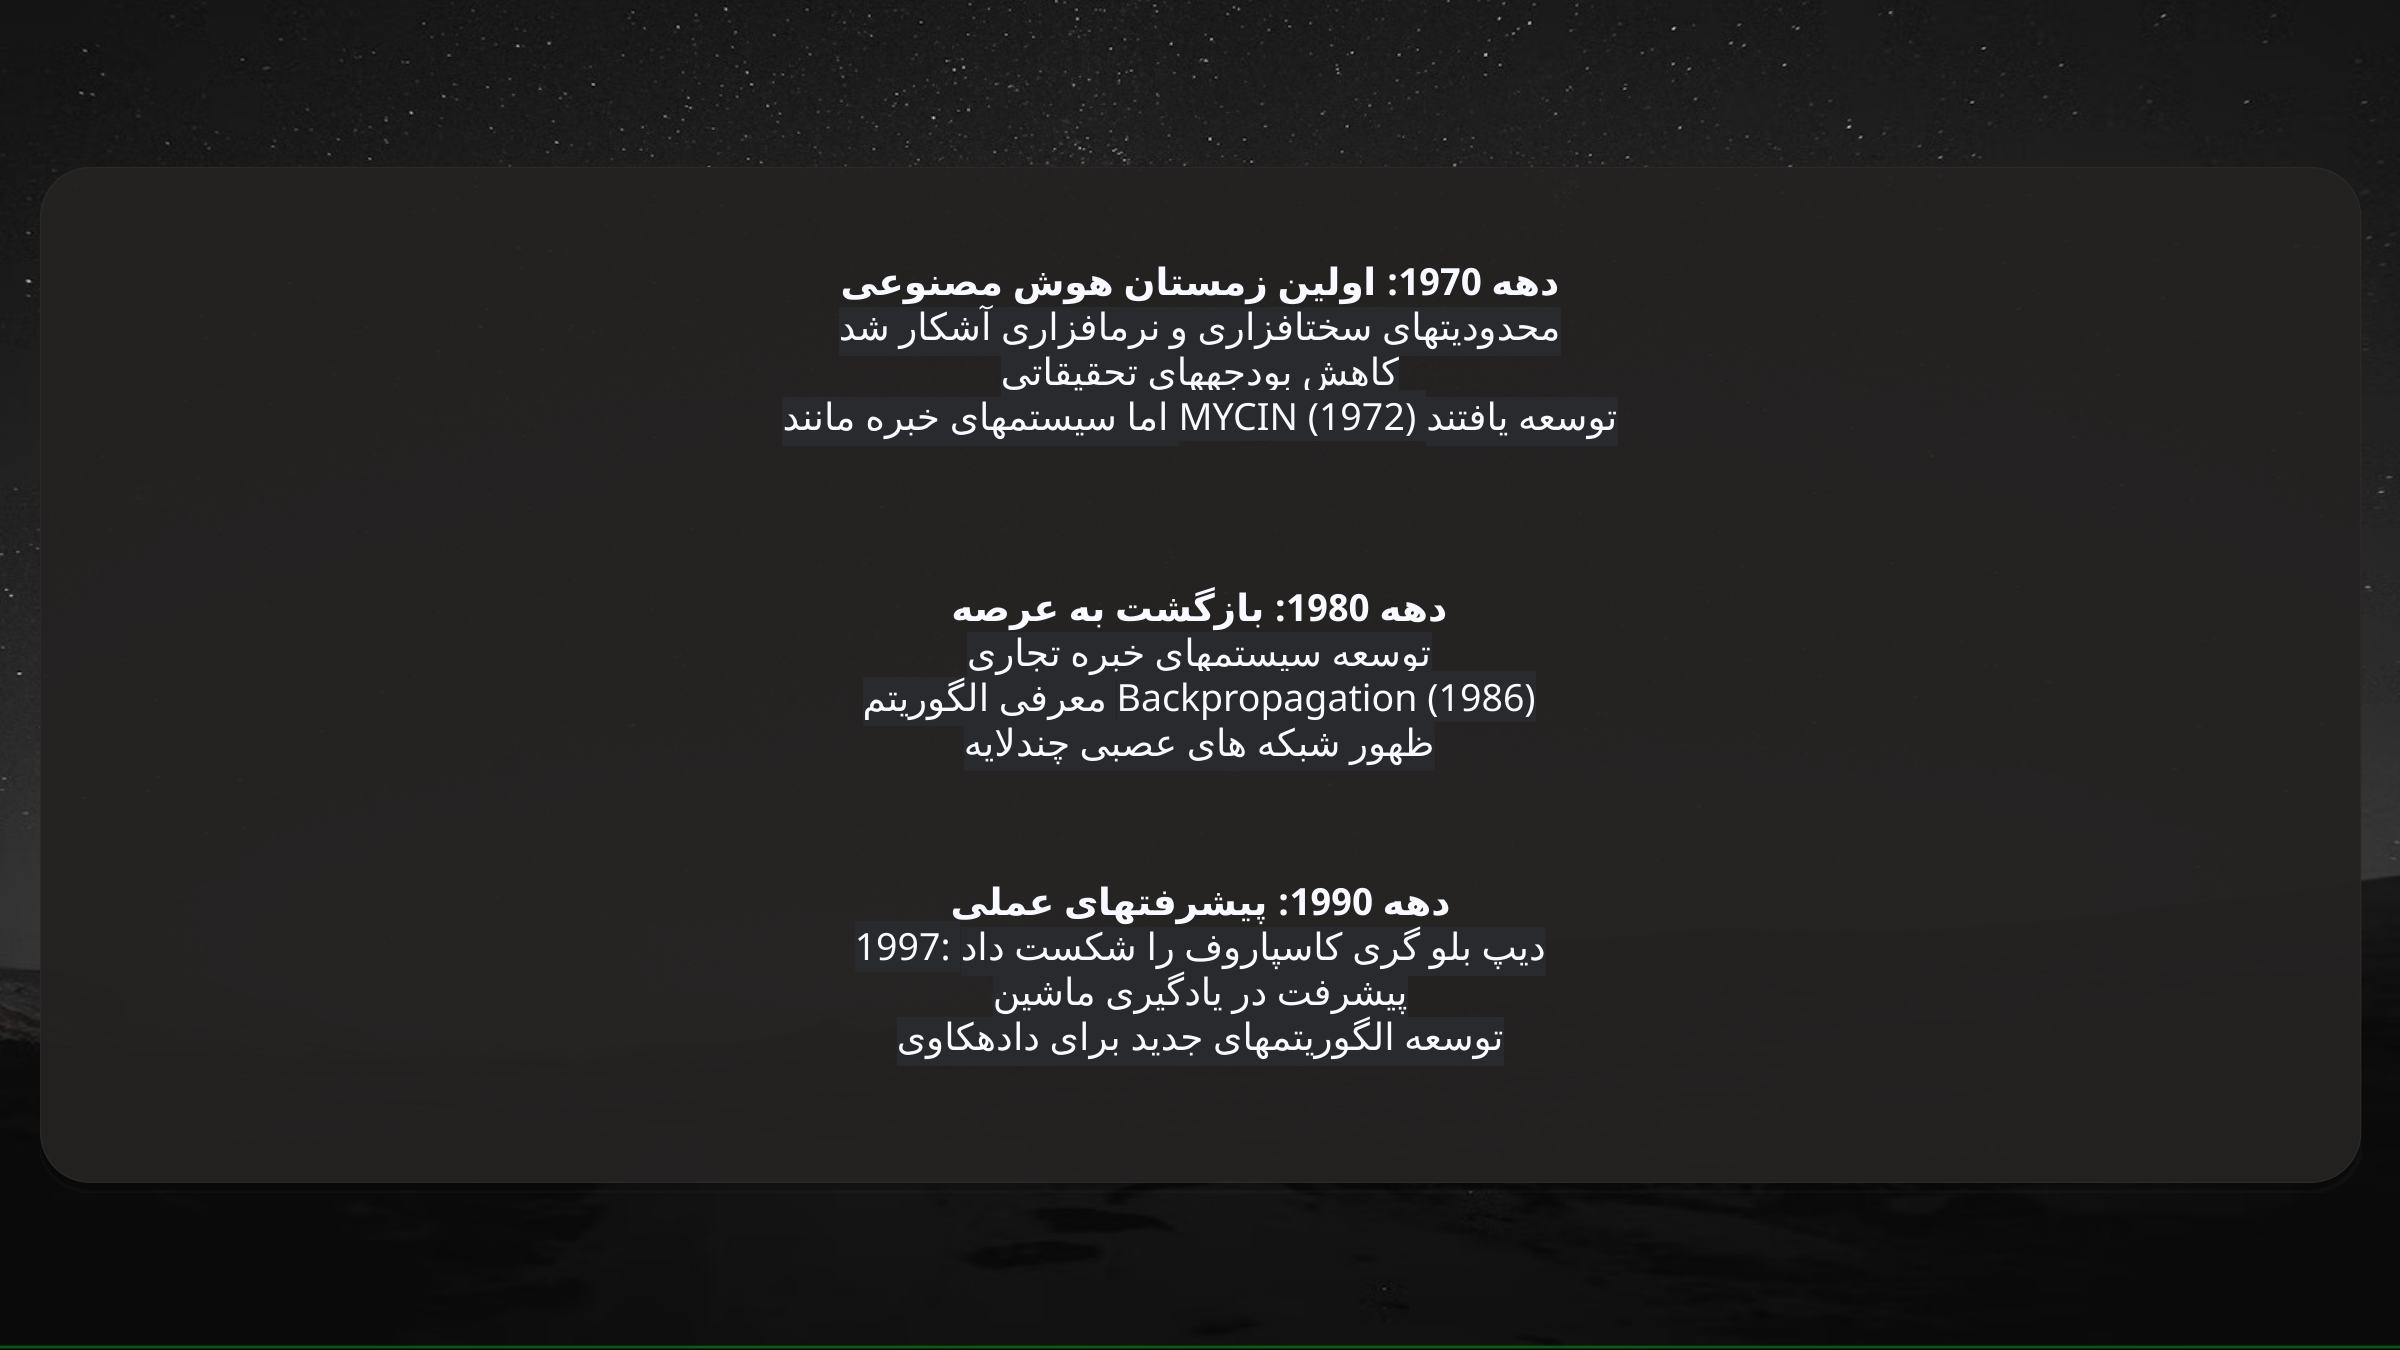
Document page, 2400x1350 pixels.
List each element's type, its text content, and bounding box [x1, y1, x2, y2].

text_box دهه 1970: اولین زمستان هوش مصنوعی محدودیتهای سختافزاری و نرمافزاری آشکار شد کاهش بودجههای تحقیقاتی اما سیستمهای خبره مانند MYCIN (1972) توسعه یافتند [627, 250, 1773, 448]
text_box دهه 1980: بازگشت به عرصه توسعه سیستمهای خبره تجاری معرفی الگوریتم Backpropagation (1986) ظهور شبکه های عصبی چندلایه [759, 576, 1640, 774]
text_box [40, 167, 2361, 1183]
text_box دهه 1990: پیشرفتهای عملی 1997: دیپ بلو گری کاسپاروف را شکست داد پیشرفت در یادگیری ماشین توسعه الگوریتمهای جدید برای دادهکاوی [815, 870, 1586, 1068]
